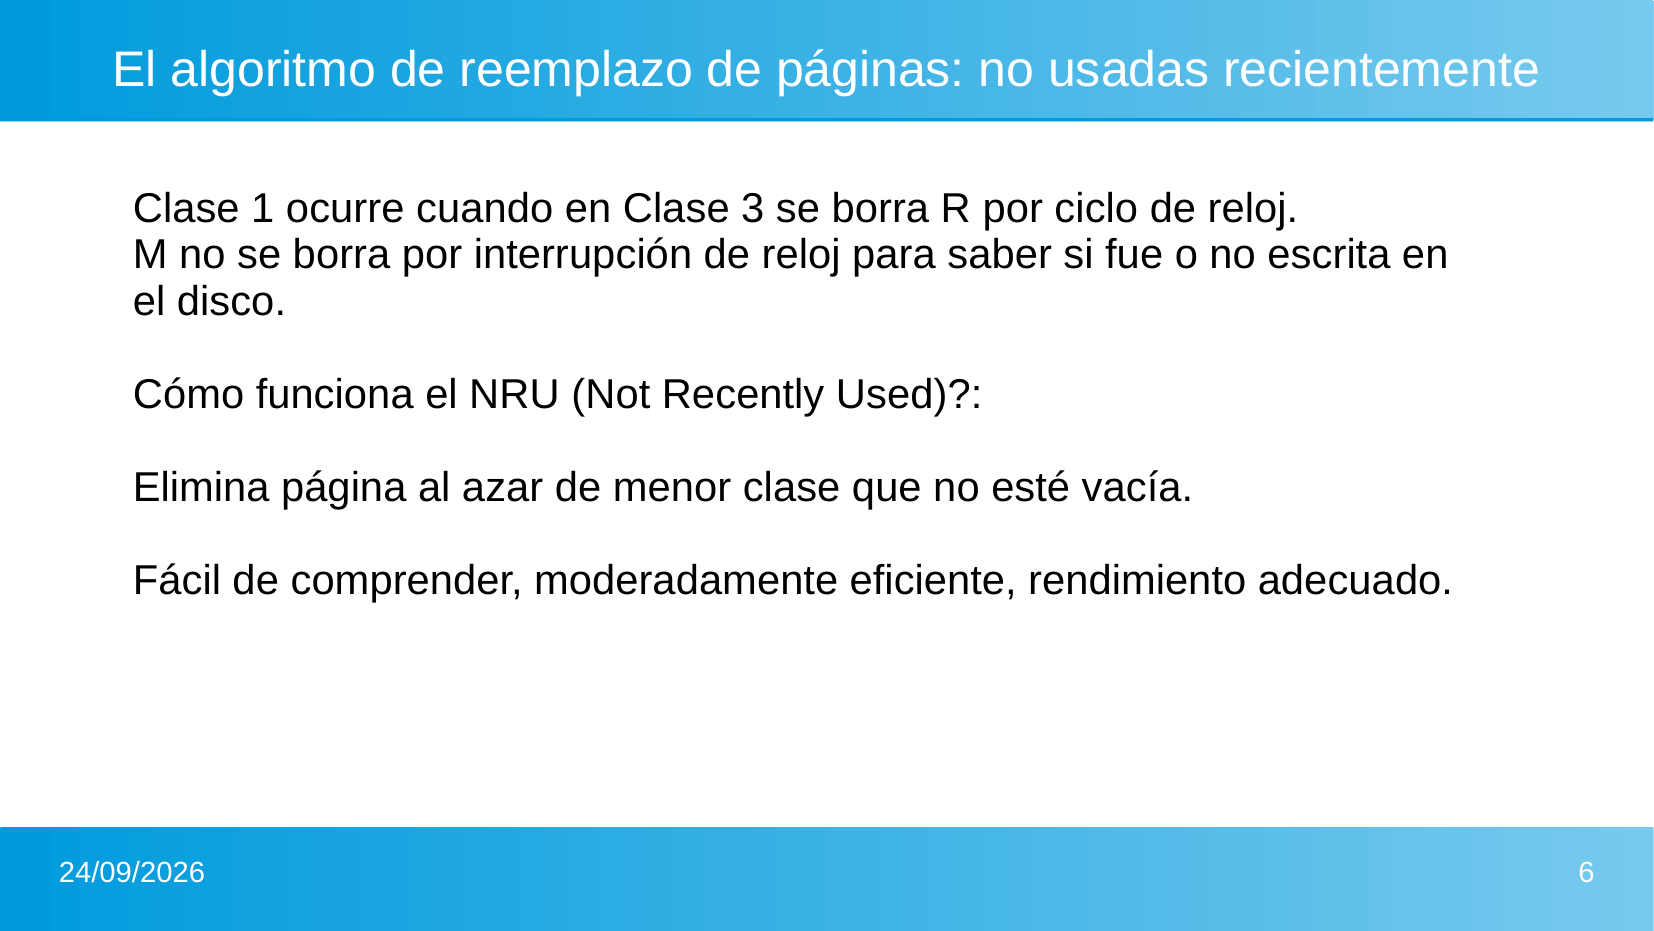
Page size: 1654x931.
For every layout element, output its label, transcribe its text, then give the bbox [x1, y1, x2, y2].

title El algoritmo de reemplazo de páginas: no usadas recientemente [59, 29, 1595, 108]
text_box Clase 1 ocurre cuando en Clase 3 se borra R por ciclo de reloj. M no se borra por interrupción de reloj para saber si fue o no escrita en el disco. Cómo funciona el NRU (Not Recently Used)?: Elimina página al azar de menor clase que no esté vacía. Fácil de comprender, moderadamente eficiente, rendimiento adecuado. [118, 177, 1506, 756]
